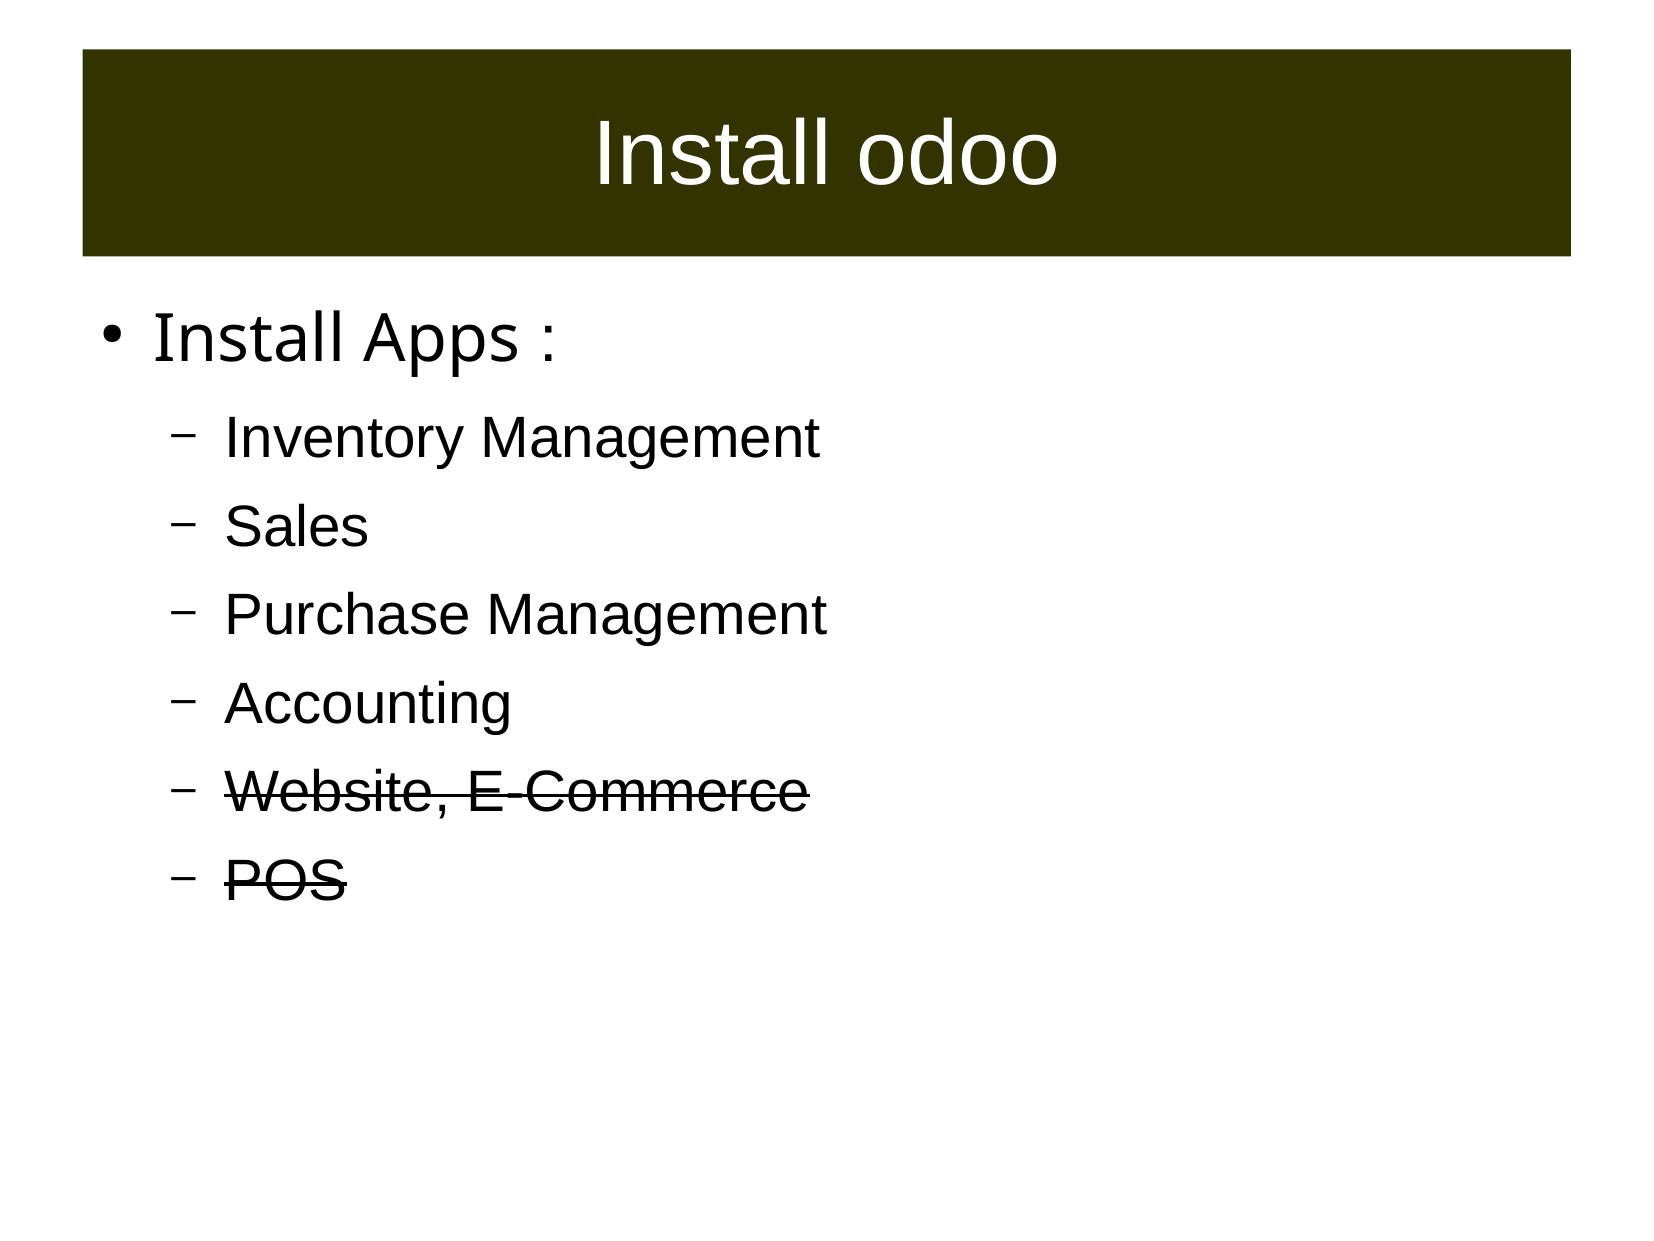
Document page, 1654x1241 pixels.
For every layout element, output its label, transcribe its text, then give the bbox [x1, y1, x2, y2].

title Install odoo [82, 49, 1571, 257]
list Install Apps : Inventory Management Sales Purchase Management Accounting Website, E-Commerce POS [82, 290, 1571, 1010]
